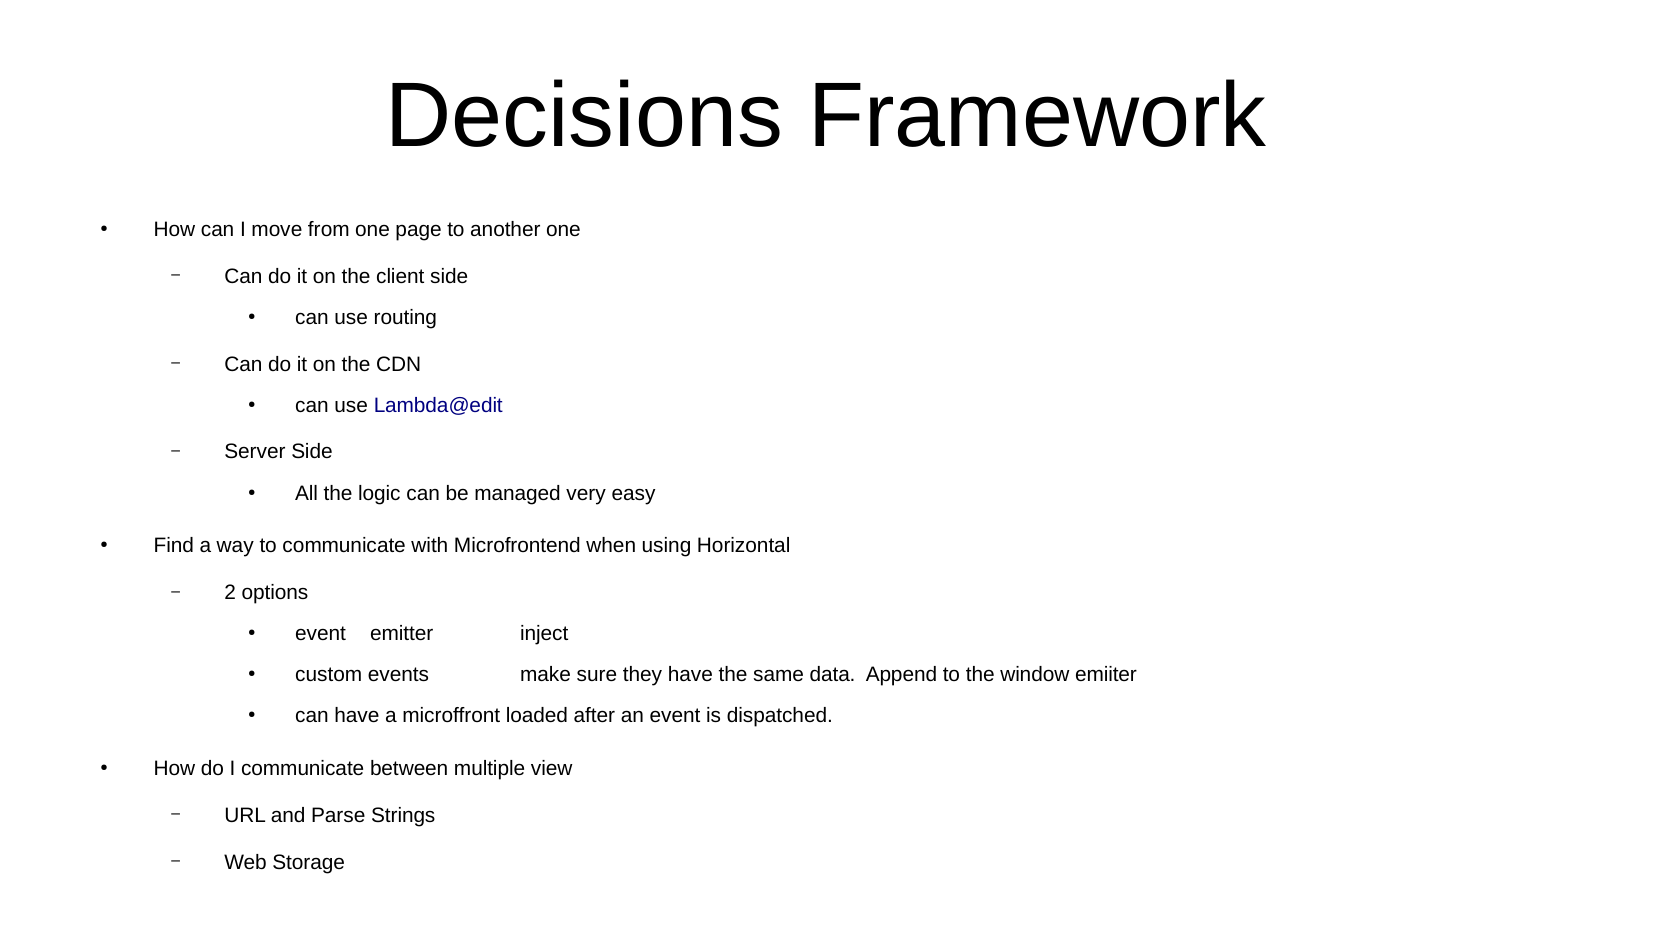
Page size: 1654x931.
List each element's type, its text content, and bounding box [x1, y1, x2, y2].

list How can I move from one page to another one Can do it on the client side can use routing Can do it on the CDN can use Lambda@edit Server Side All the logic can be managed very easy Find a way to communicate with Microfrontend when using Horizontal 2 options event emitter inject custom events make sure they have the same data. Append to the window emiiter can have a microffront loaded after an event is dispatched. How do I communicate between multiple view URL and Parse Strings Web Storage [82, 217, 1636, 916]
title Decisions Framework [82, 37, 1571, 193]
